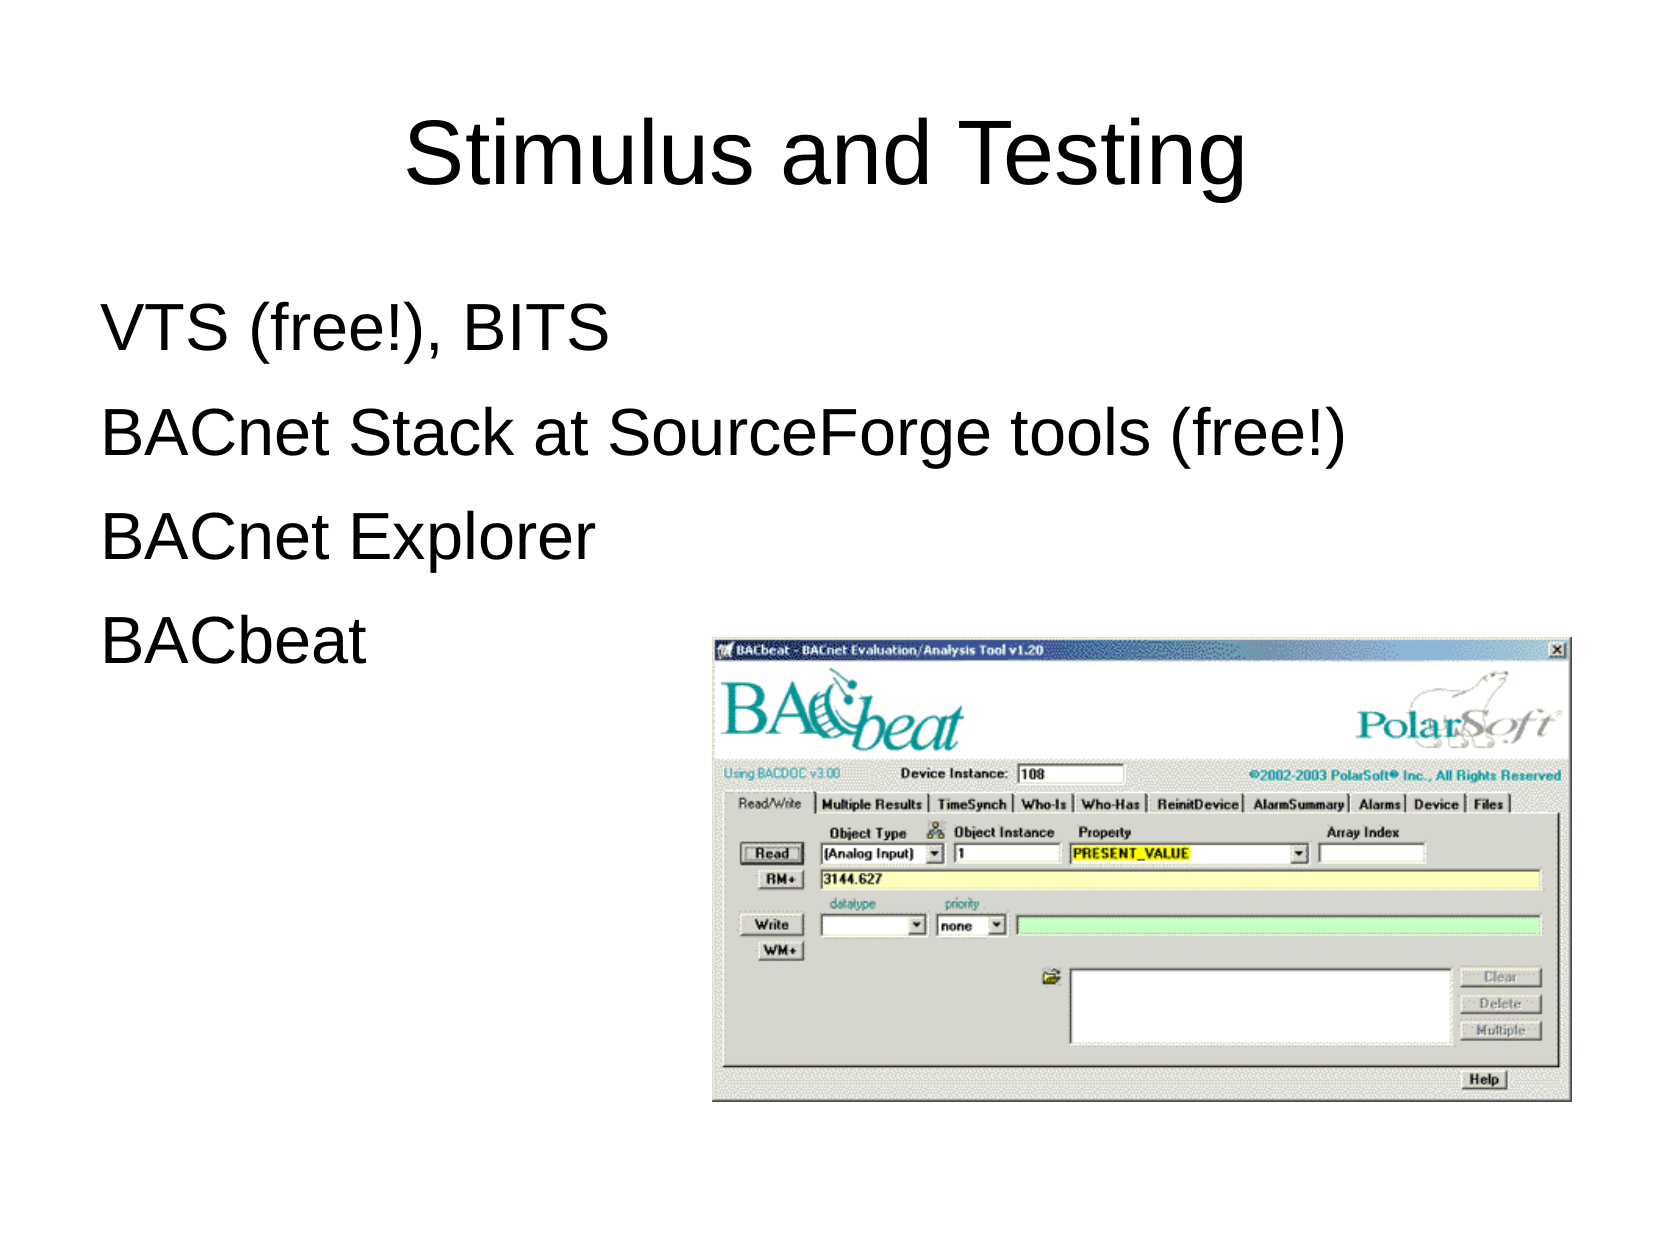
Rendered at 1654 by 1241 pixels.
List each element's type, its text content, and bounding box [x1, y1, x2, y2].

list VTS (free!), BITS BACnet Stack at SourceForge tools (free!) BACnet Explorer BACbeat [82, 290, 1571, 1094]
picture [712, 637, 1572, 1102]
title Stimulus and Testing [82, 56, 1571, 250]
